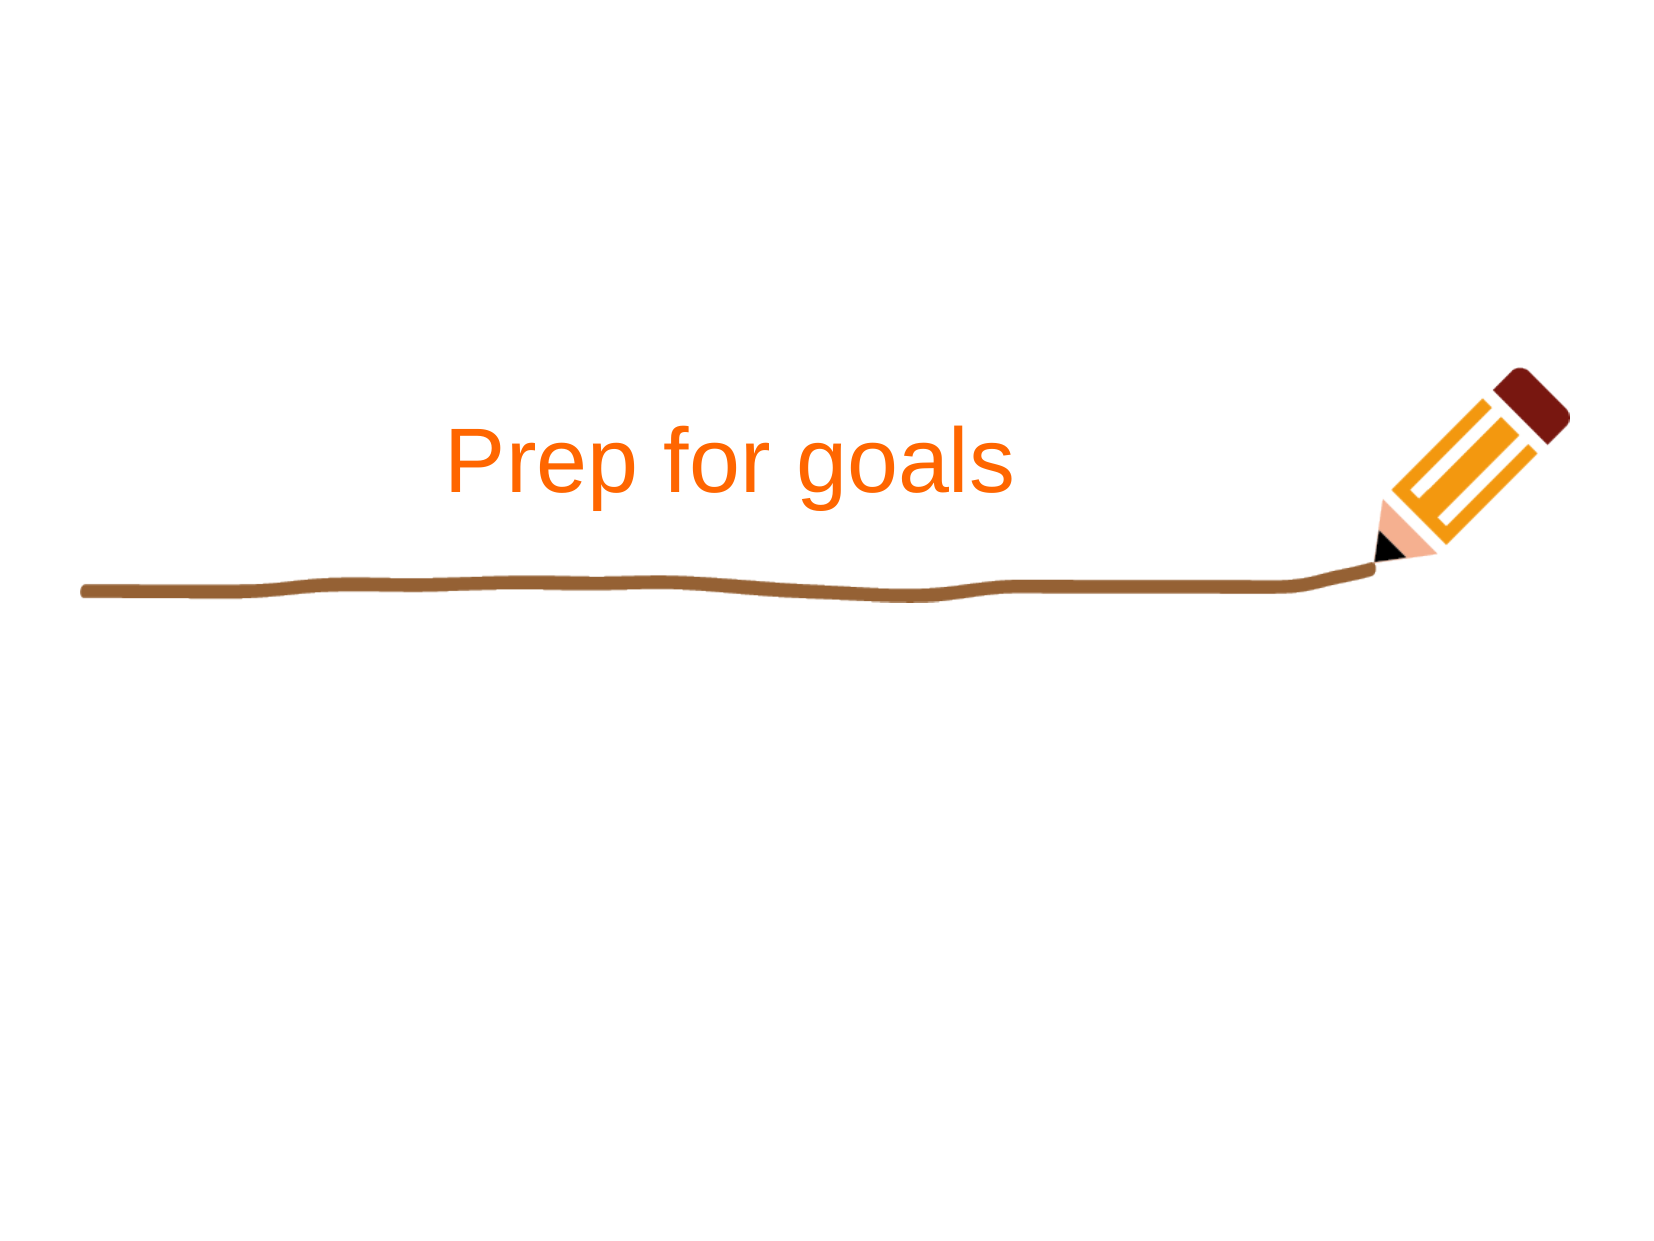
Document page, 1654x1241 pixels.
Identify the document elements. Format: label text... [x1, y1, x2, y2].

title Prep for goals [82, 352, 1379, 560]
